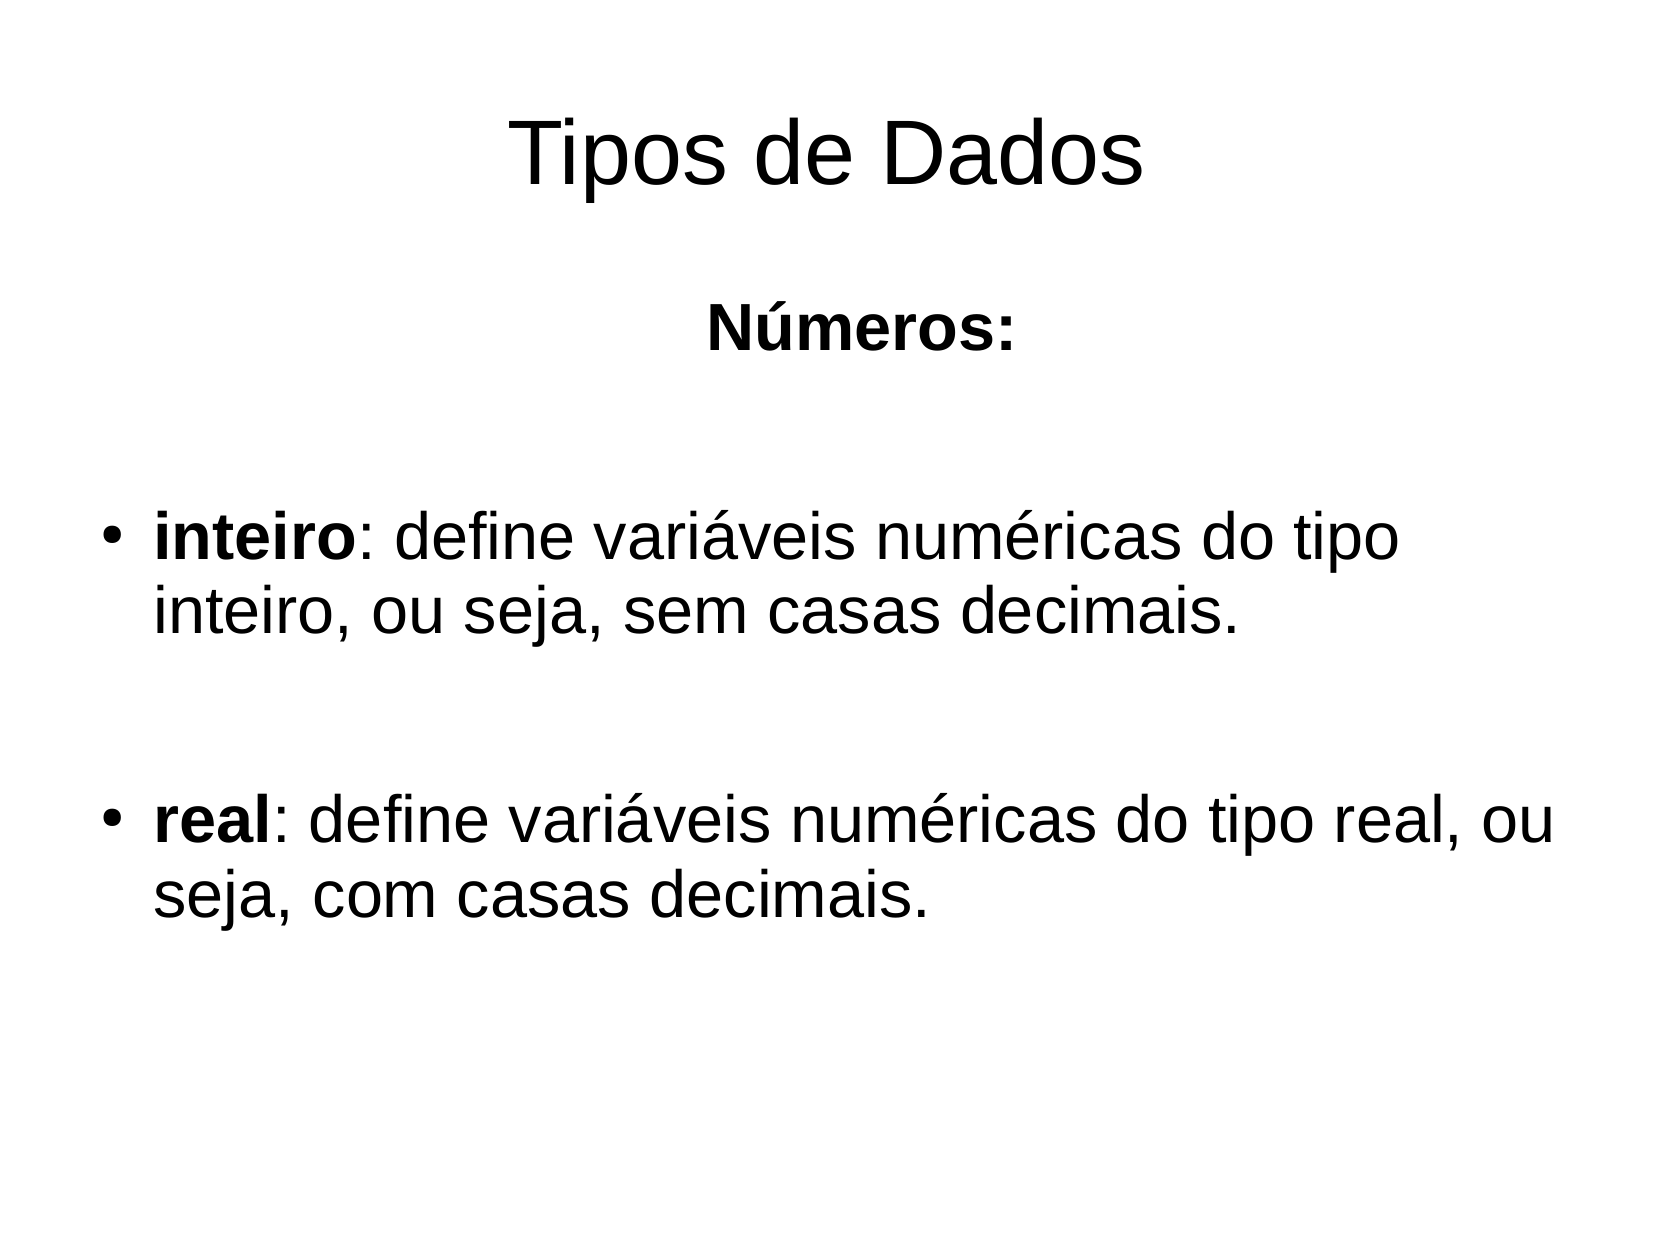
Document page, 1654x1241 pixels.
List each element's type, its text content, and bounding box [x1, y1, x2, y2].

list Números: inteiro: define variáveis numéricas do tipo inteiro, ou seja, sem casas decimais. real: define variáveis numéricas do tipo real, ou seja, com casas decimais. [82, 290, 1571, 1109]
title Tipos de Dados [82, 49, 1571, 257]
